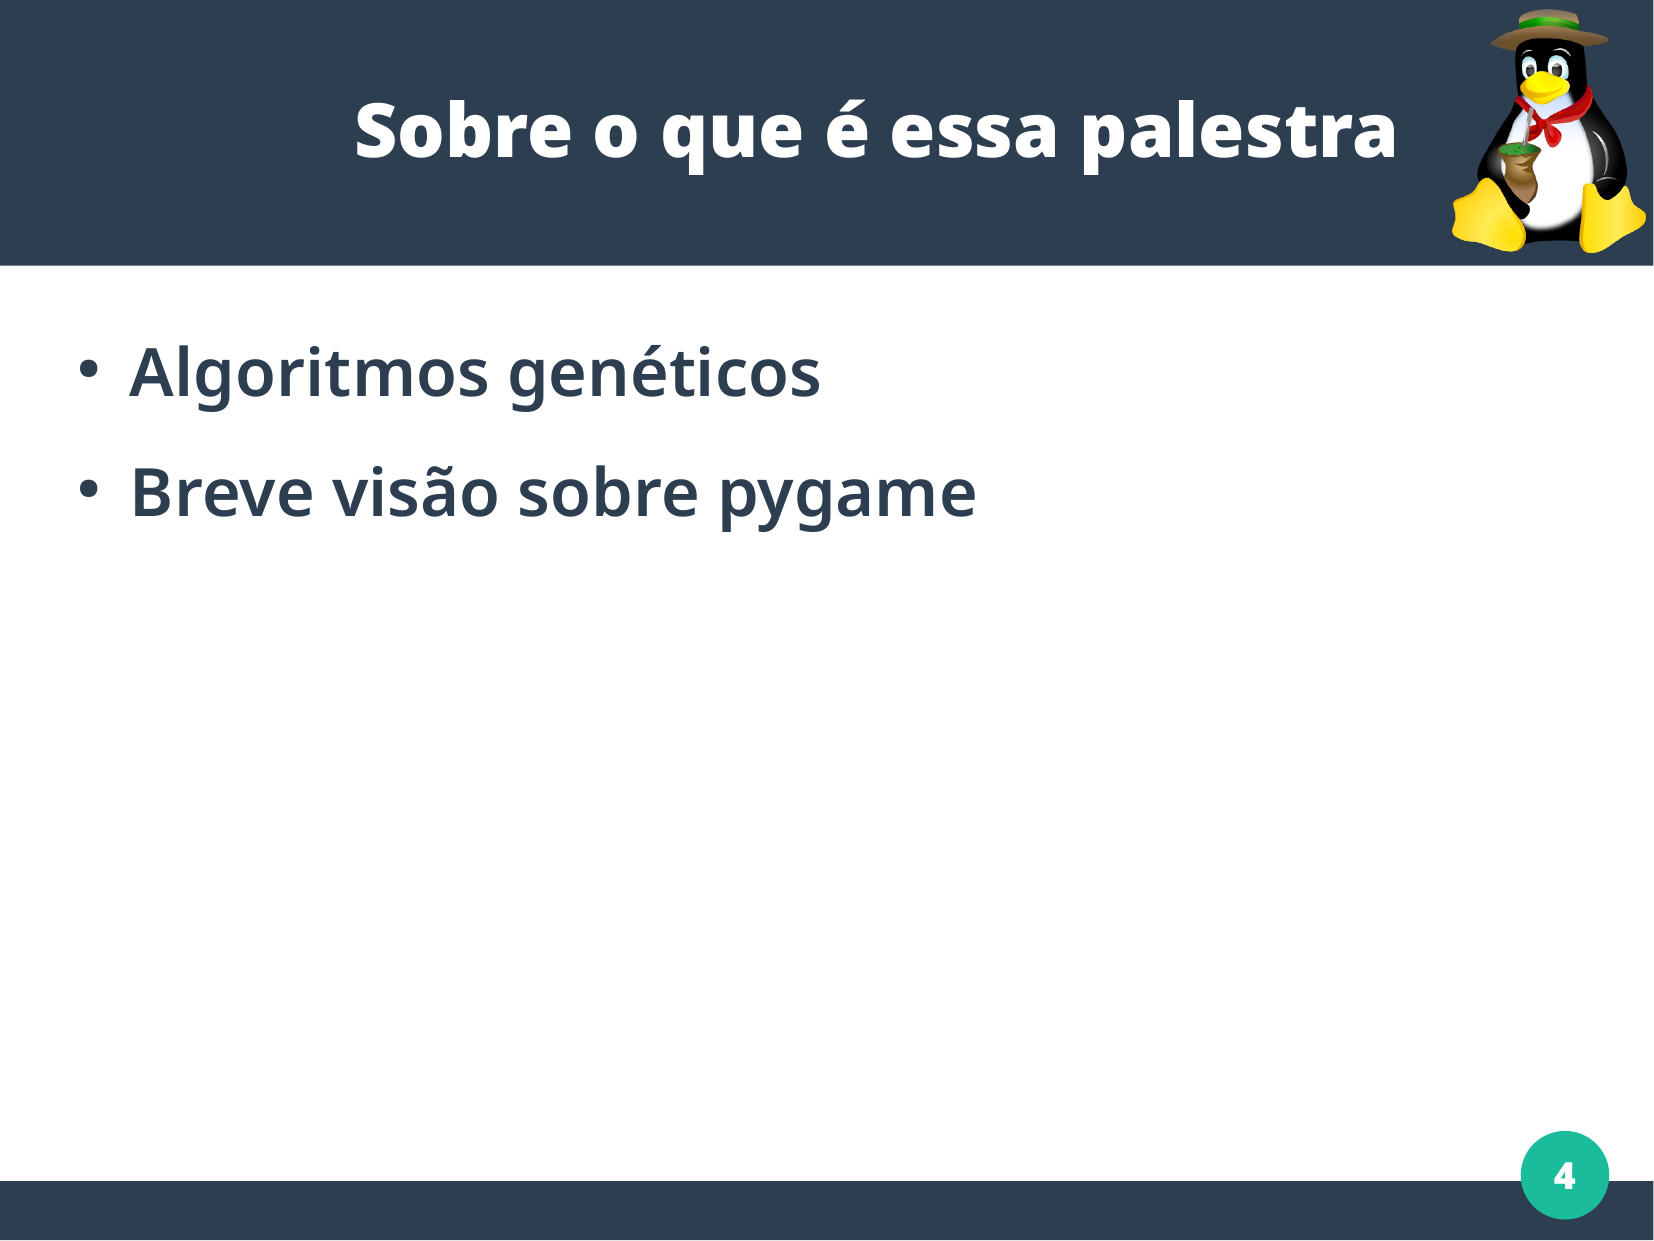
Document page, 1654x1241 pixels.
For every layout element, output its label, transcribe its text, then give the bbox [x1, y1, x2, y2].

title Sobre o que é essa palestra [59, 49, 1452, 207]
list Algoritmos genéticos Breve visão sobre pygame [59, 324, 1595, 1152]
picture [1452, 9, 1646, 253]
